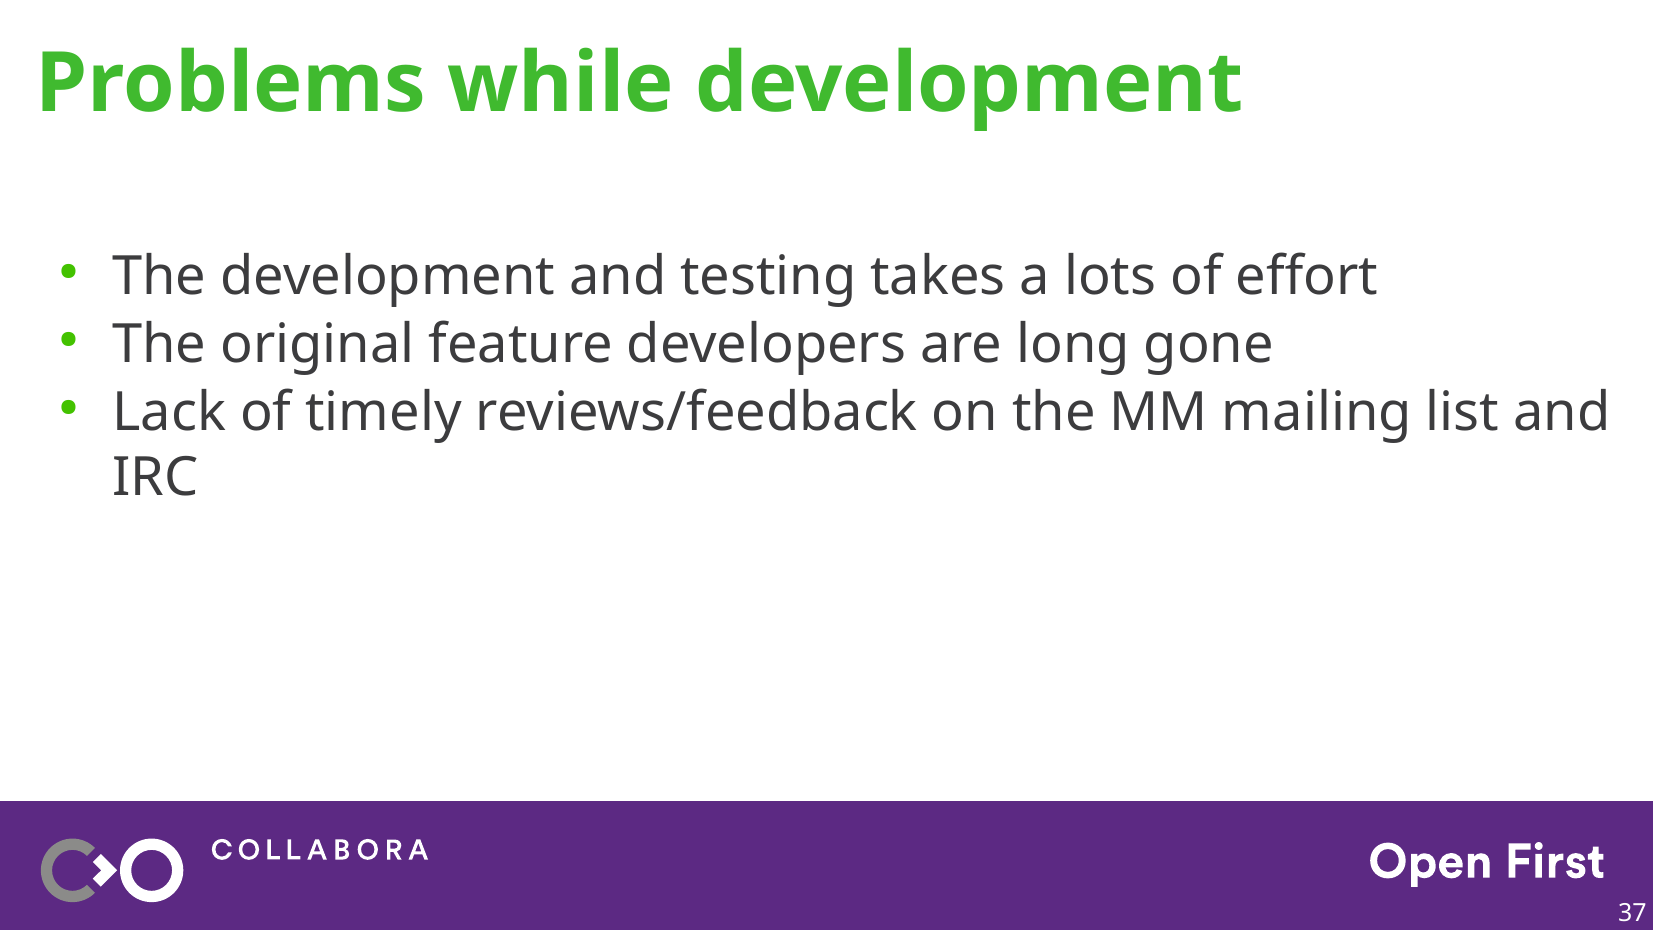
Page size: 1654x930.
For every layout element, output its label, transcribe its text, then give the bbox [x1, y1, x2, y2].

title Problems while development [35, 28, 1608, 192]
list The development and testing takes a lots of effort The original feature developers are long gone Lack of timely reviews/feedback on the MM mailing list and IRC [41, 240, 1613, 804]
